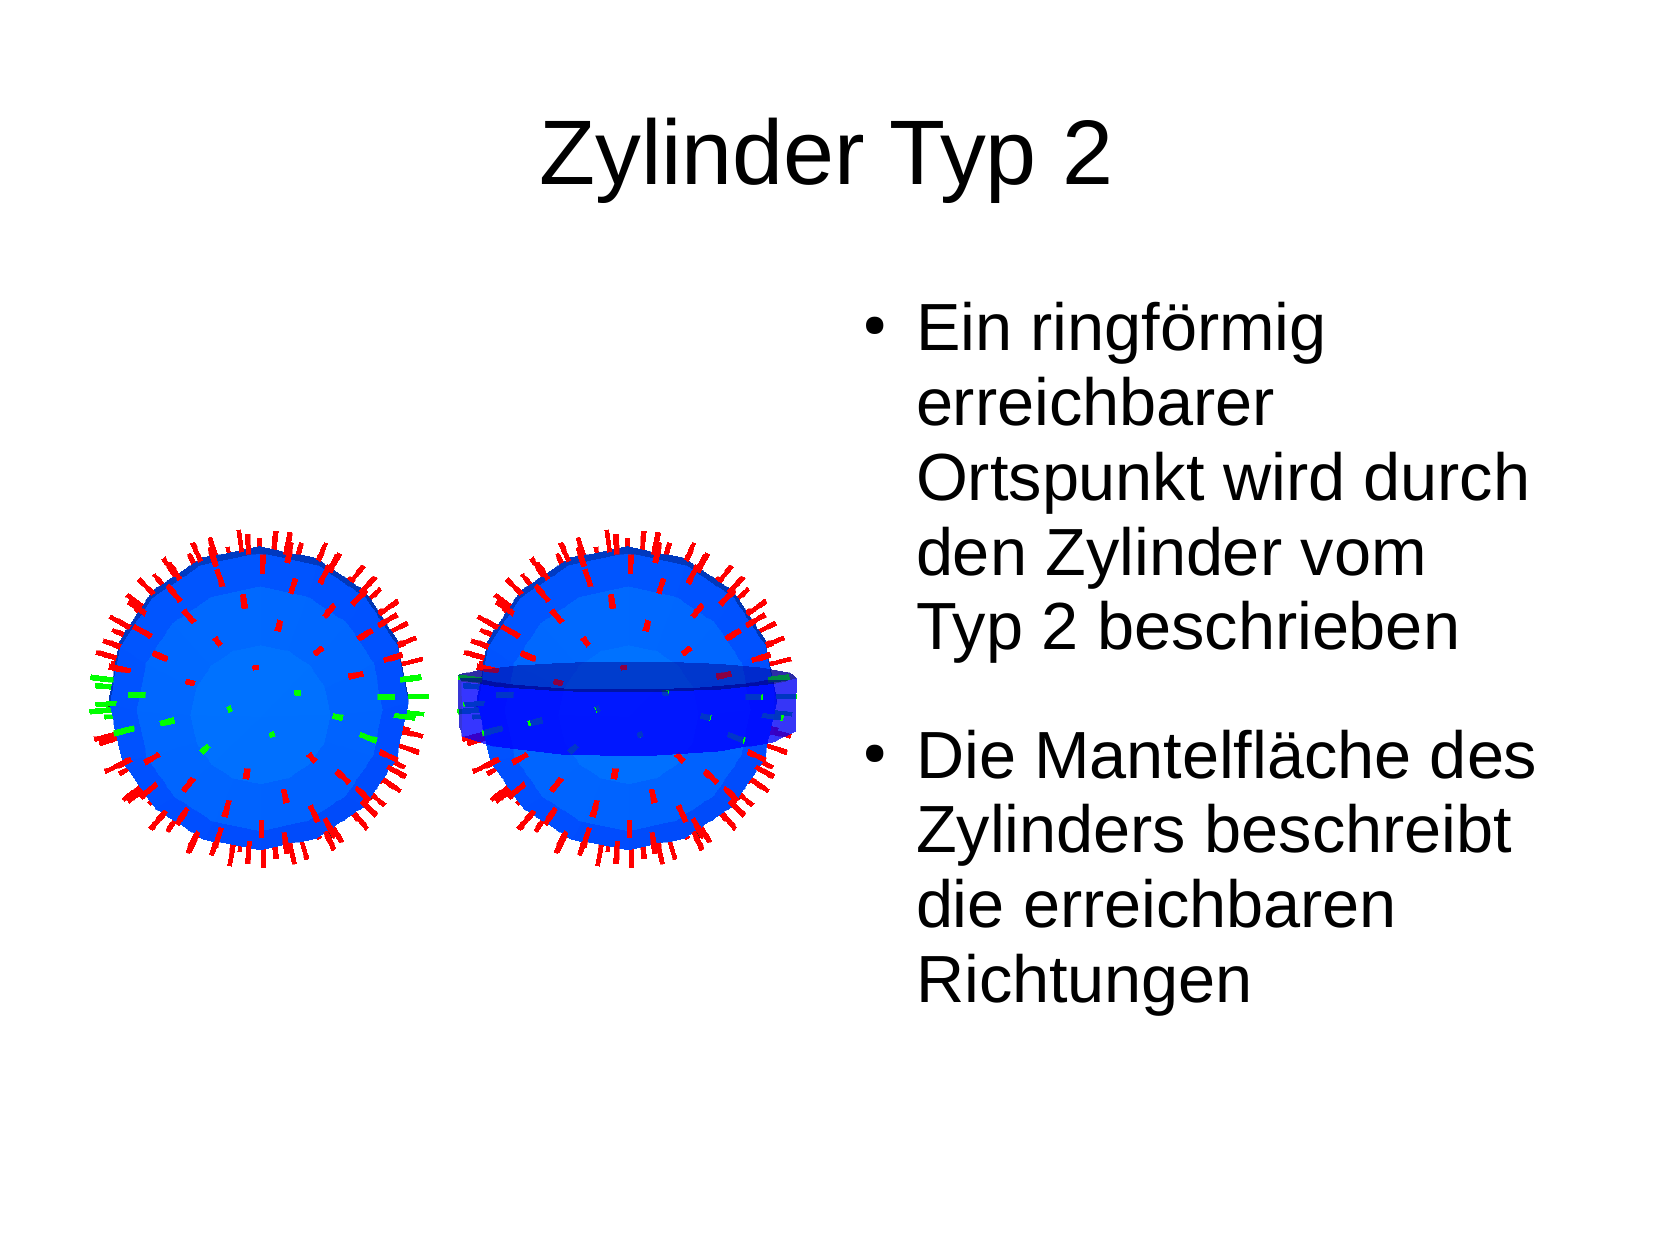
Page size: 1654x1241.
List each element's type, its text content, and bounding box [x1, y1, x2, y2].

title Zylinder Typ 2 [82, 49, 1571, 257]
list Die Mantelfläche des Zylinders beschreibt die erreichbaren Richtungen [845, 717, 1572, 1109]
picture [82, 523, 809, 875]
list Ein ringförmig erreichbarer Ortspunkt wird durch den Zylinder vom Typ 2 beschrieben [845, 290, 1572, 681]
